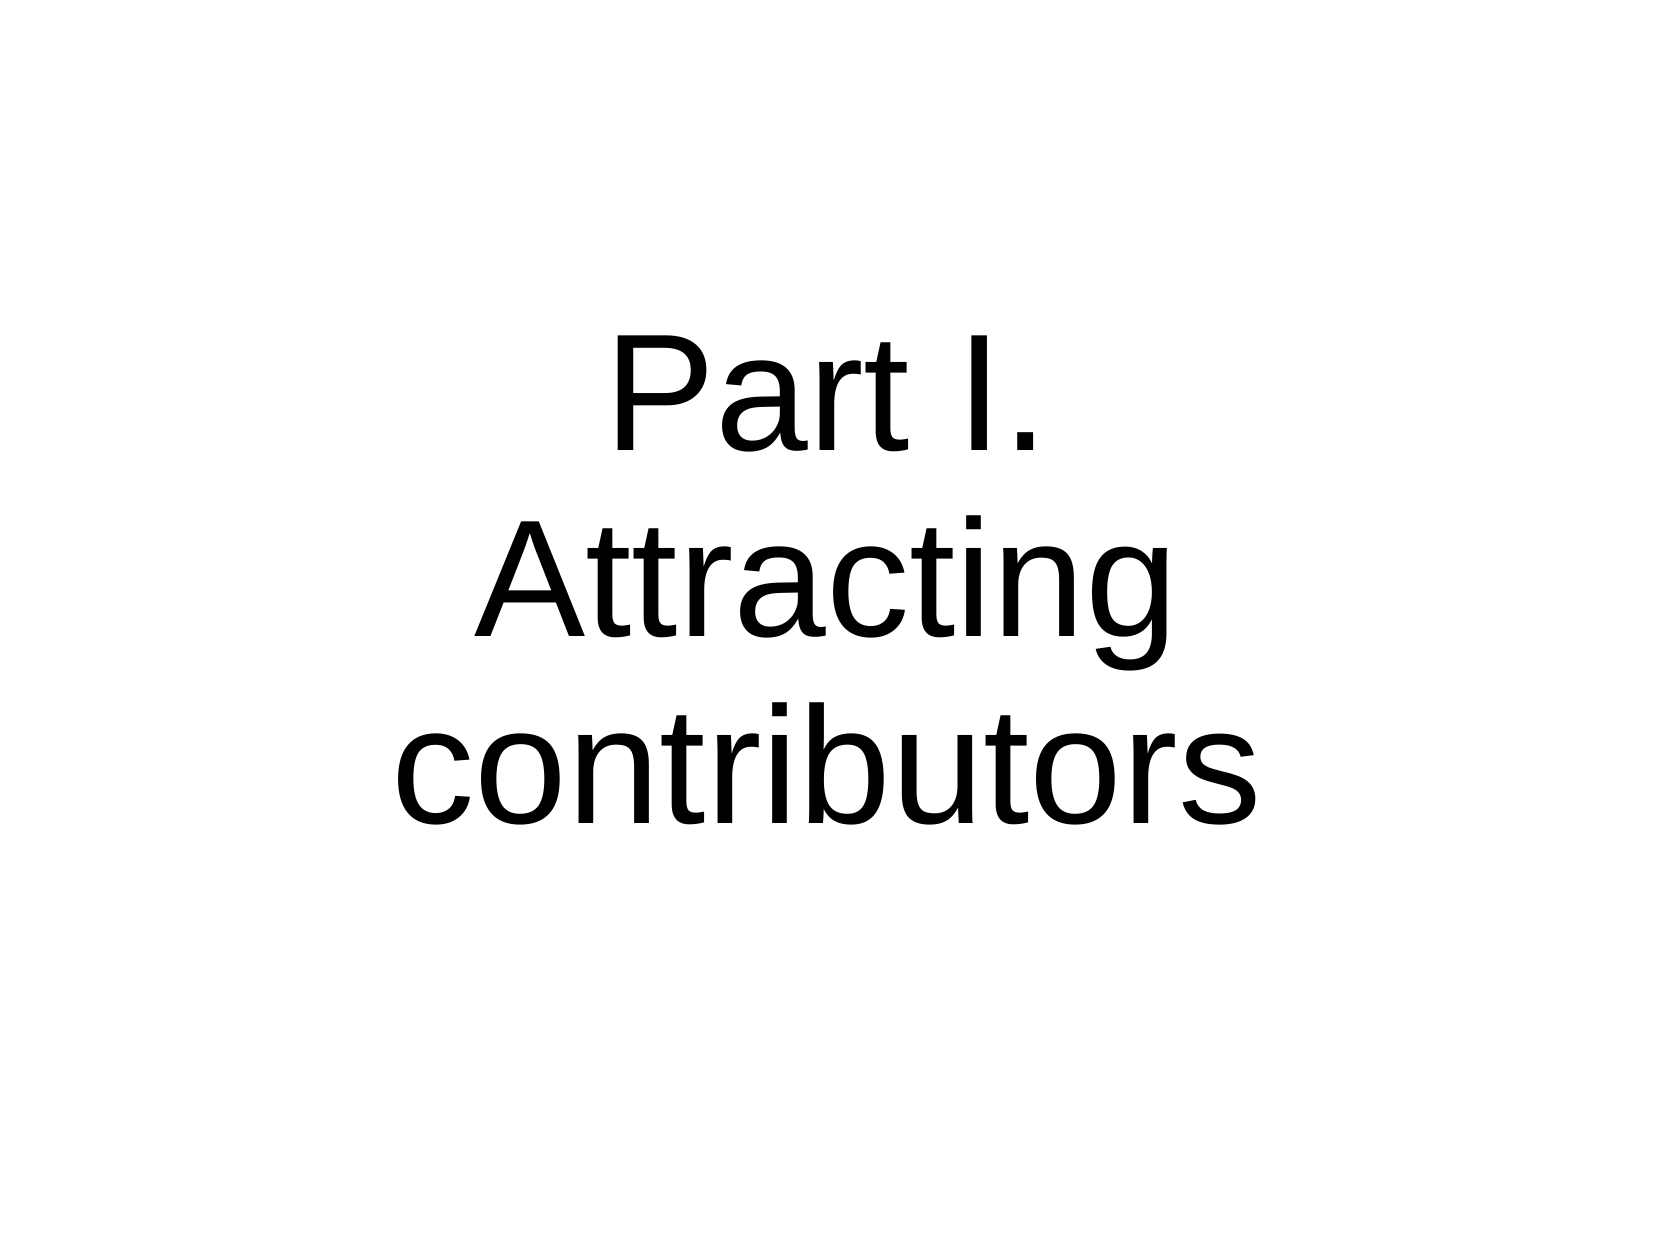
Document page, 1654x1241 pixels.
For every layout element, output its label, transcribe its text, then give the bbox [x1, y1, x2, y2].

subtitle Part I. Attracting contributors [82, 56, 1571, 1102]
